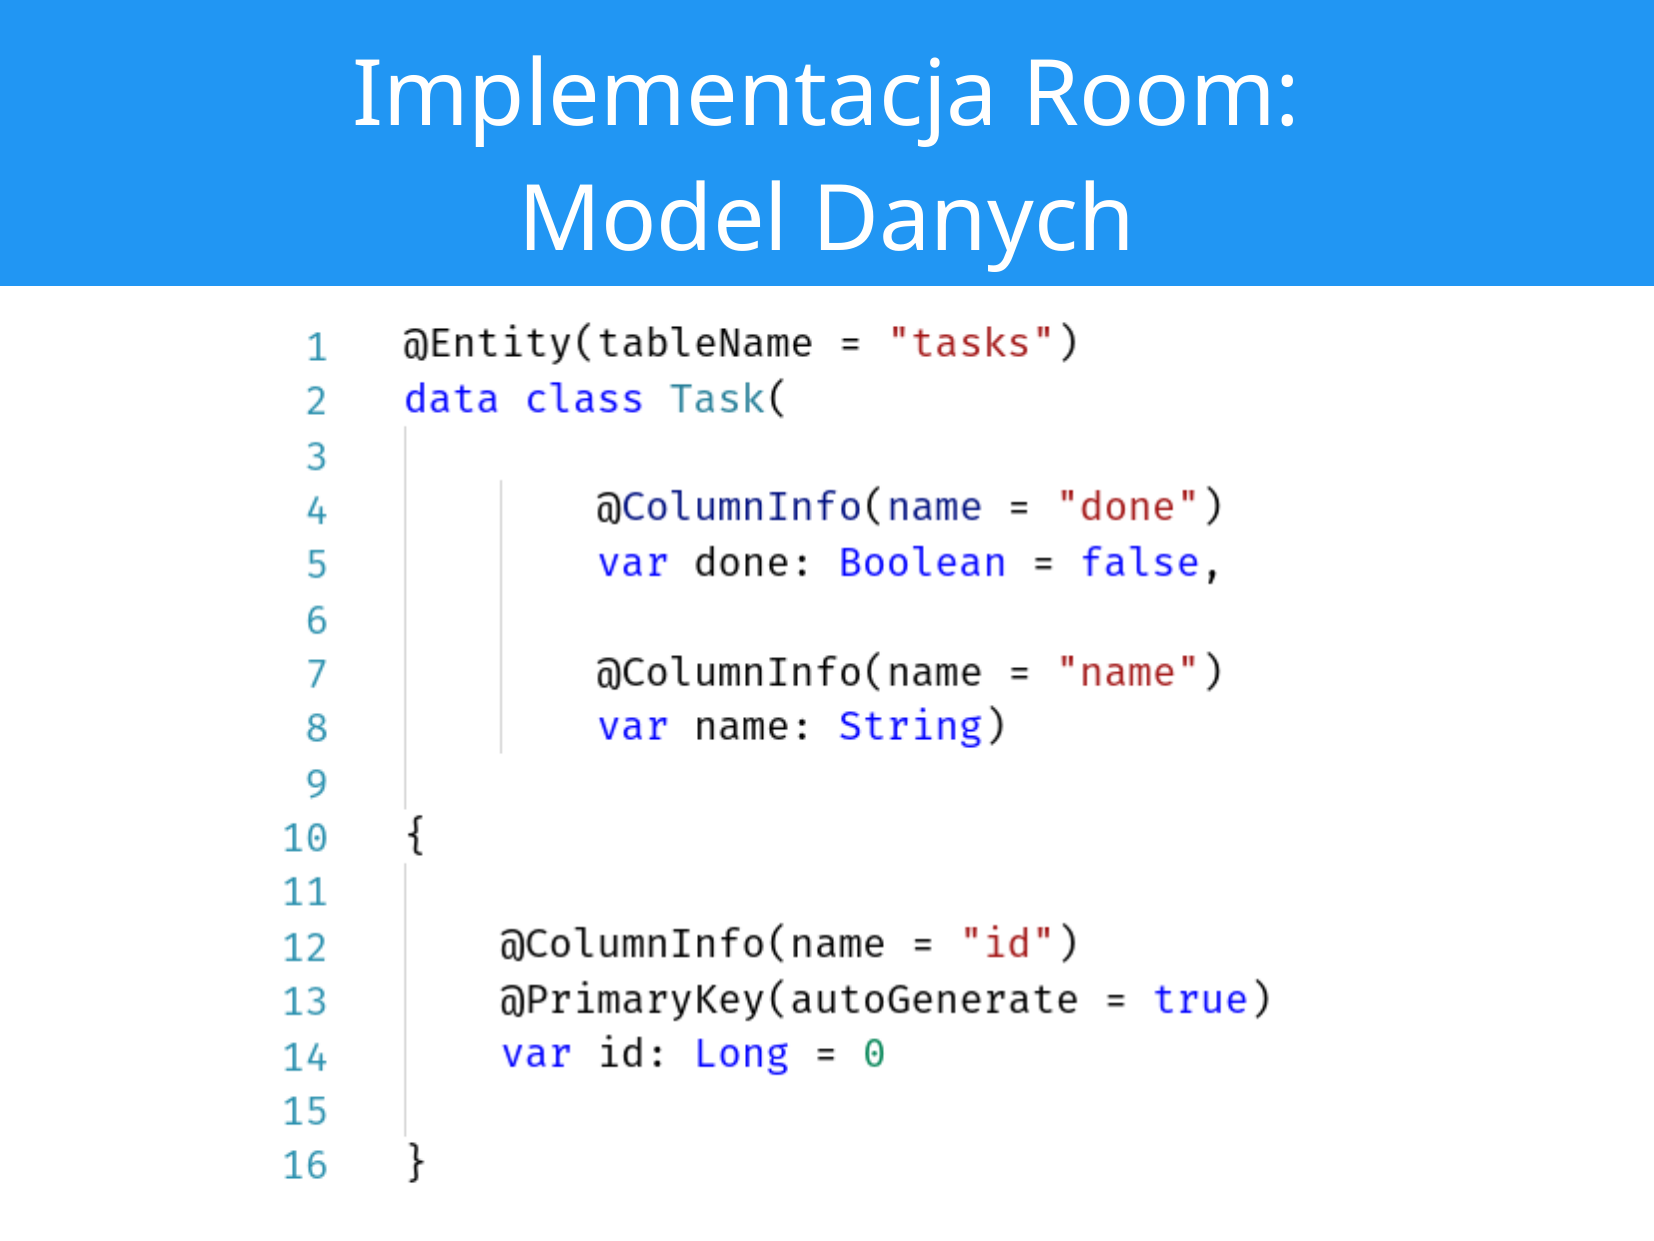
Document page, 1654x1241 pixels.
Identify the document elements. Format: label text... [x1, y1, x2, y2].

picture [259, 317, 1323, 1193]
title Implementacja Room: Model Danych [82, 45, 1571, 260]
